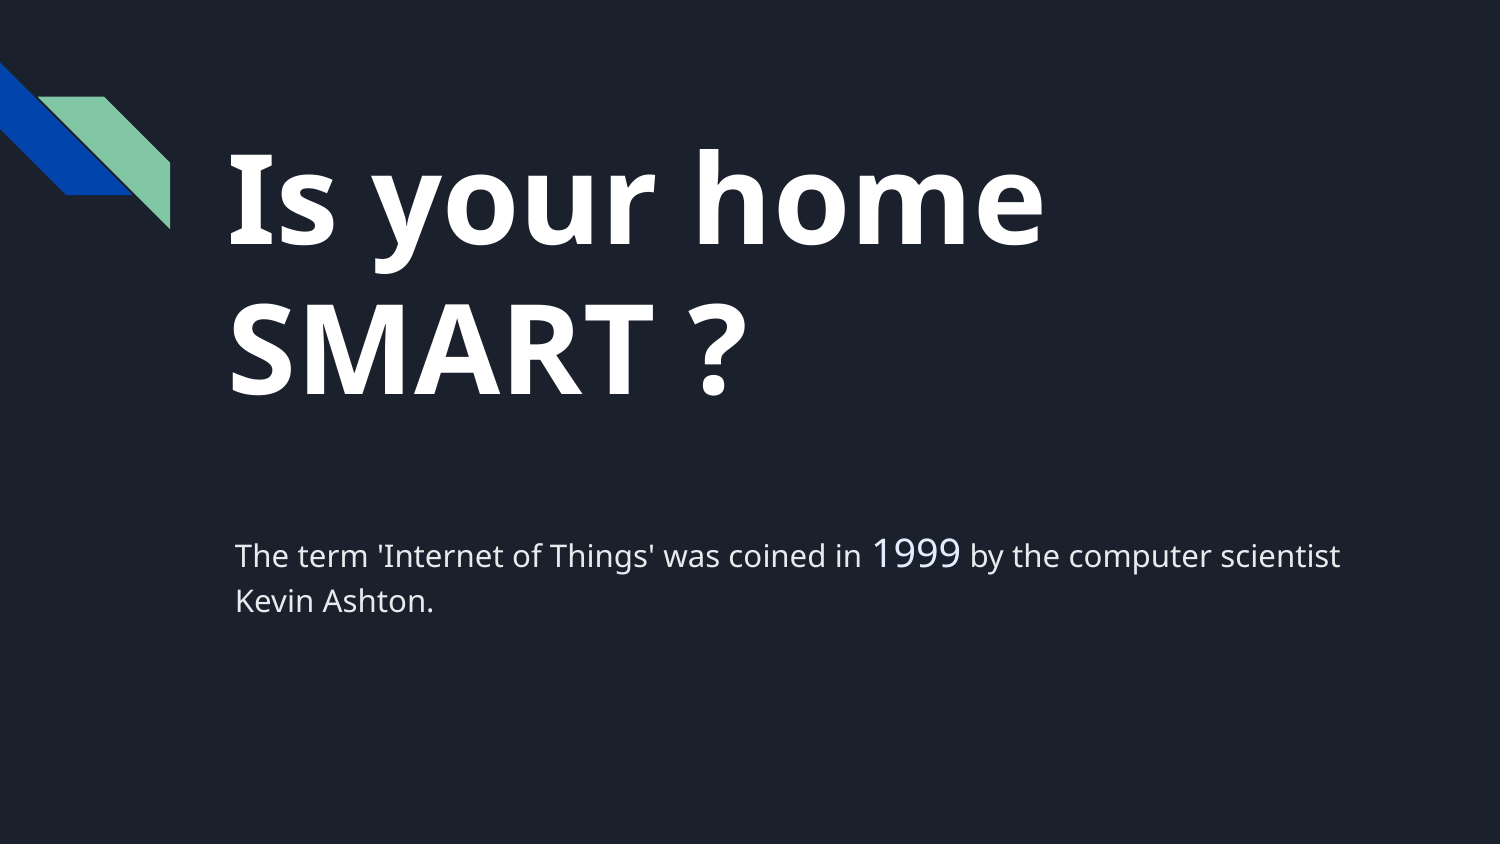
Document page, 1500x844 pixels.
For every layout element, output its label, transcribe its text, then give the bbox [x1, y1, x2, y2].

list The term 'Internet of Things' was coined in 1999 by the computer scientist Kevin Ashton. [220, 506, 1375, 654]
title Is your home SMART ? [212, 129, 1454, 410]
